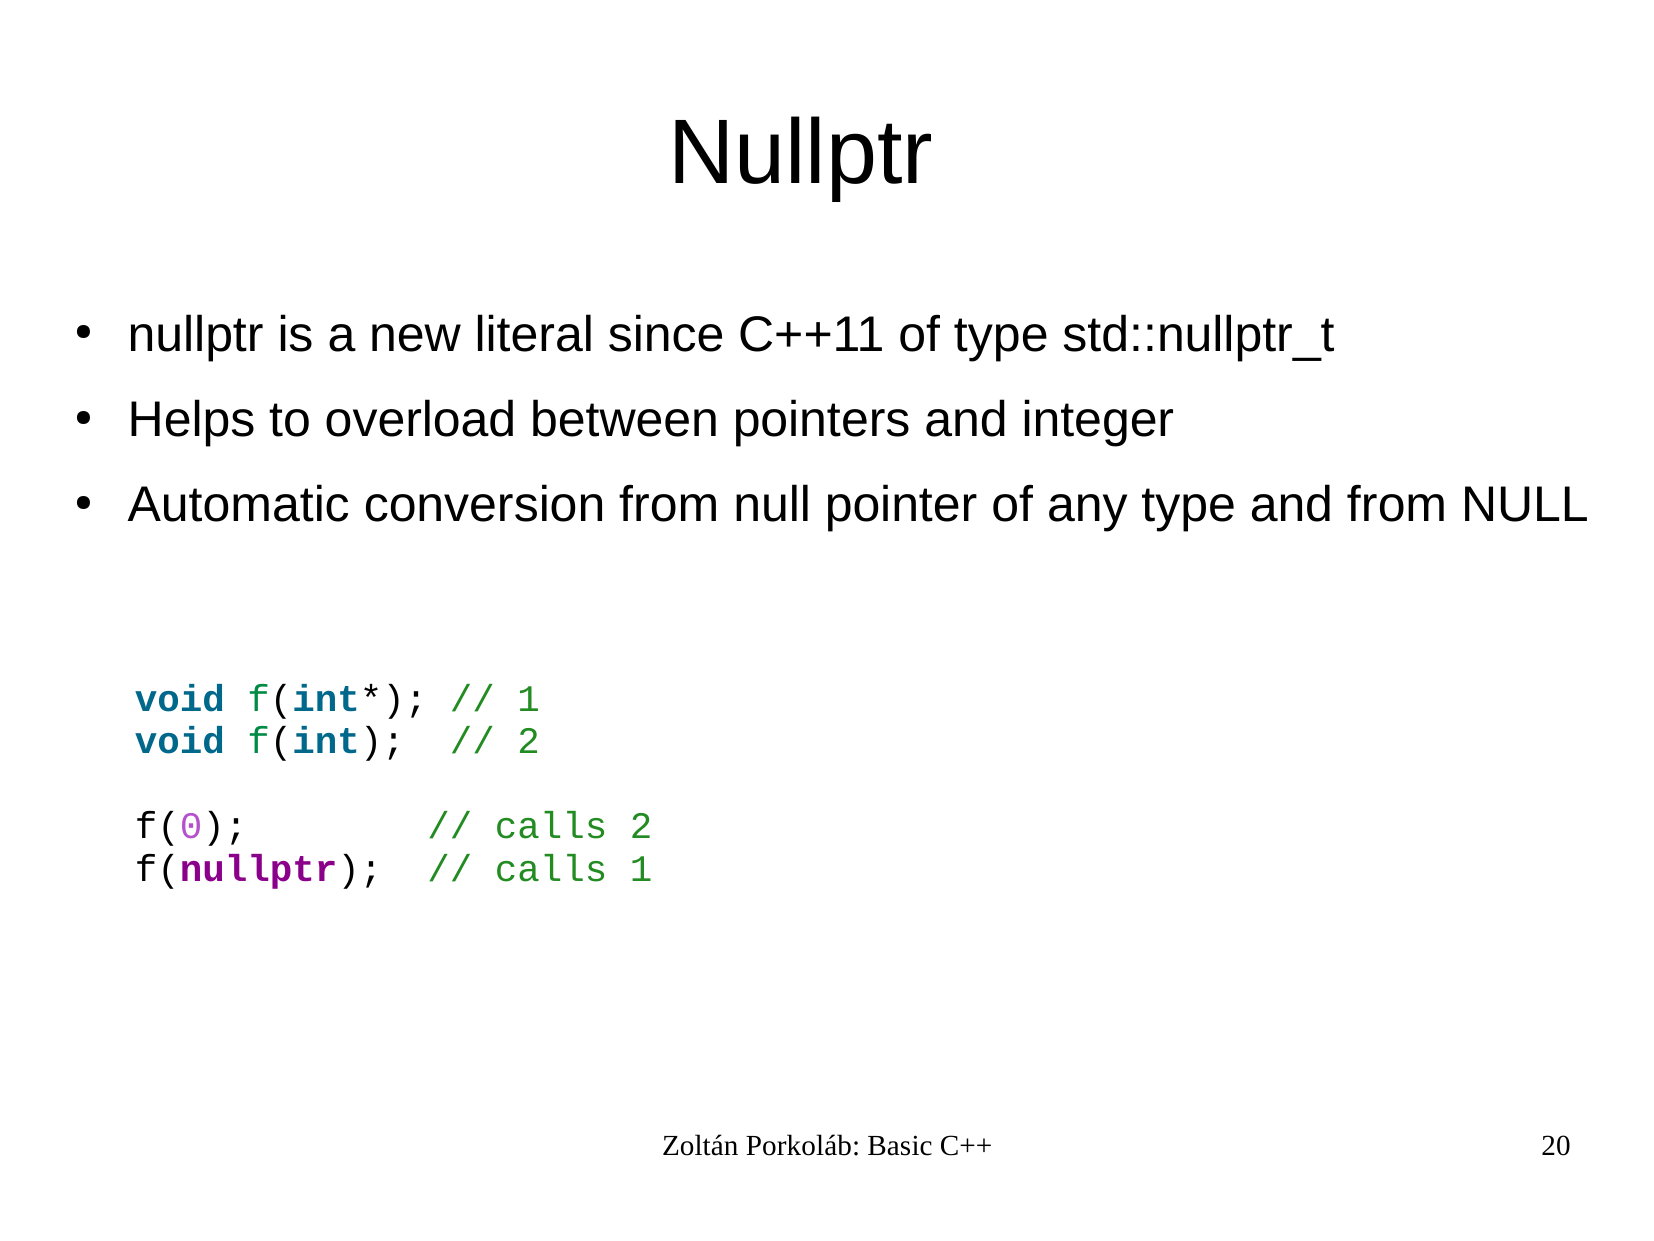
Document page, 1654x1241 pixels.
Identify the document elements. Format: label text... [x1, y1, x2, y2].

list nullptr is a new literal since C++11 of type std::nullptr_t Helps to overload between pointers and integer Automatic conversion from null pointer of any type and from NULL [56, 225, 1591, 571]
text_box void f(int*); // 1 void f(int); // 2 f(0); // calls 2 f(nullptr); // calls 1 [120, 630, 1591, 1051]
title Nullptr [56, 47, 1546, 225]
